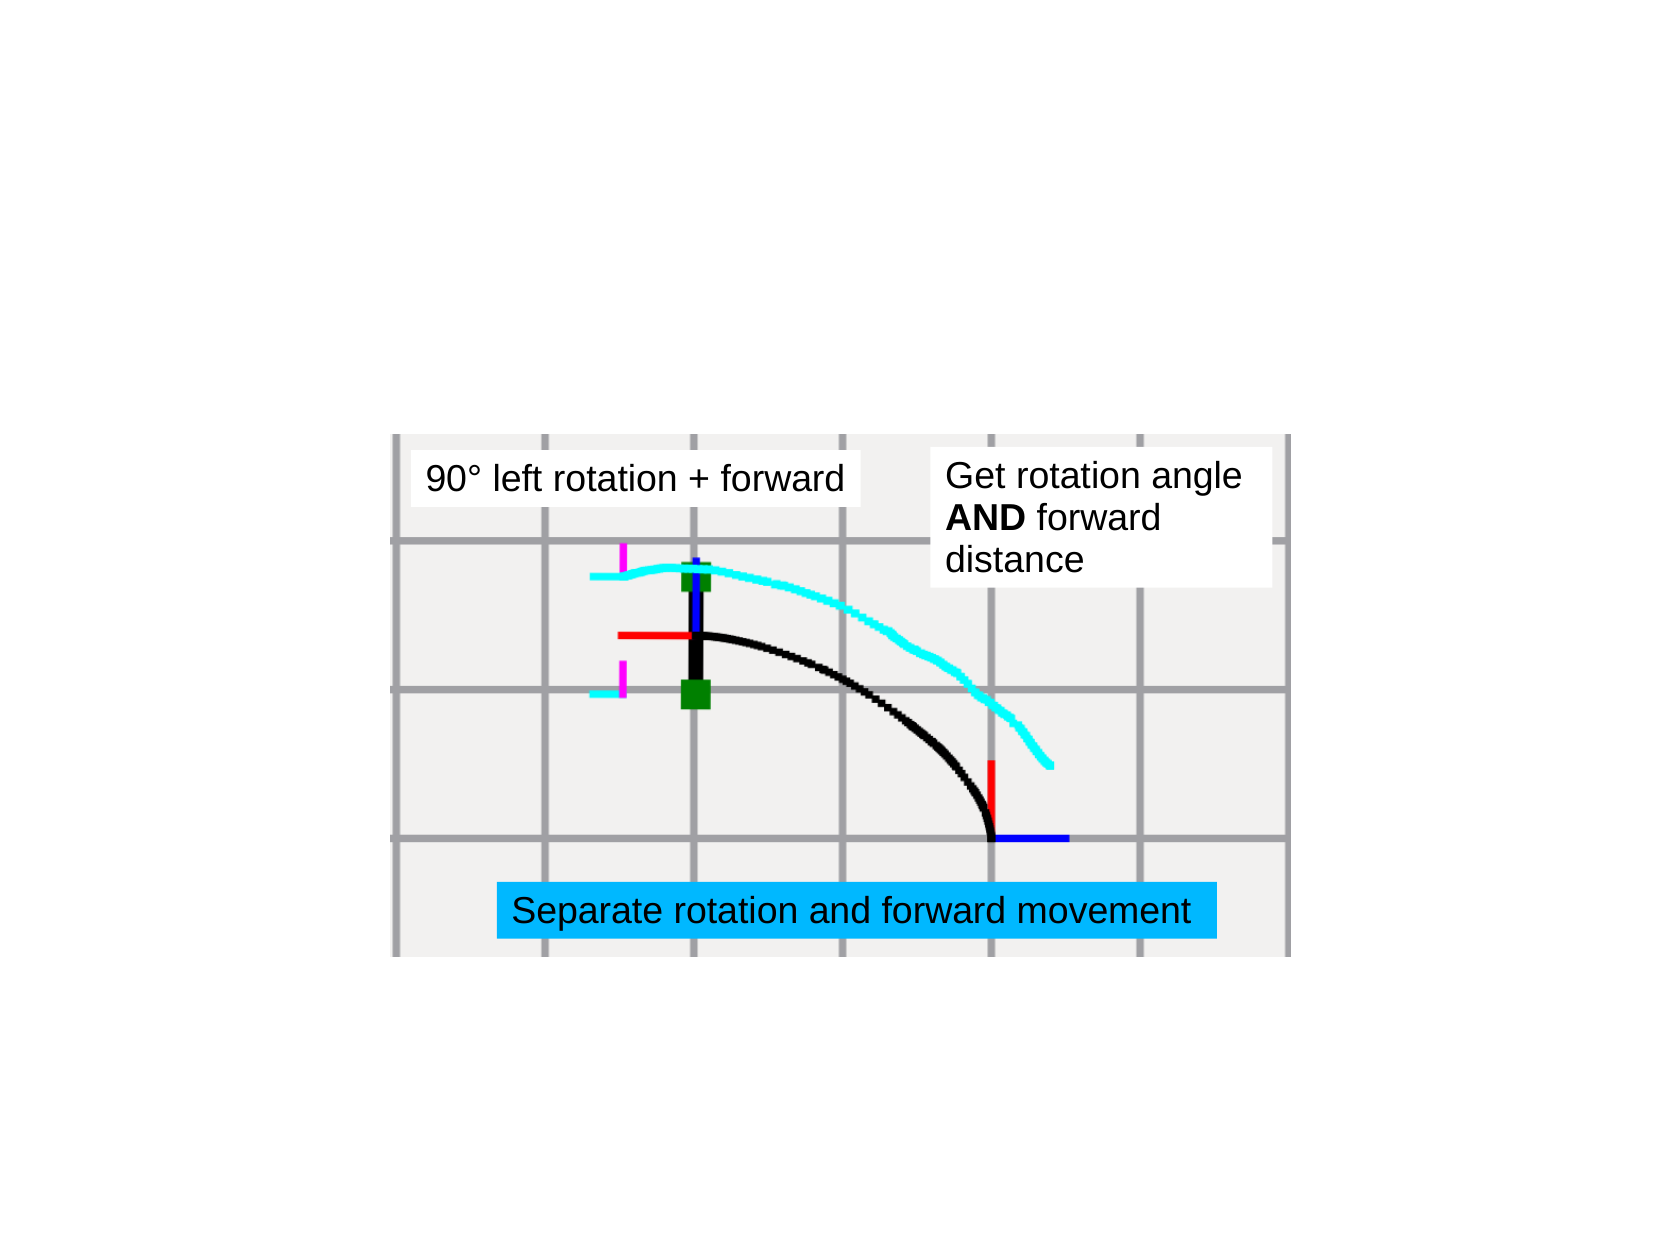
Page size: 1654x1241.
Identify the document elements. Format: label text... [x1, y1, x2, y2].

text_box Separate rotation and forward movement [496, 881, 1217, 939]
text_box Get rotation angle AND forward distance [930, 446, 1273, 588]
text_box 90° left rotation + forward [410, 450, 861, 507]
picture [390, 434, 1291, 957]
